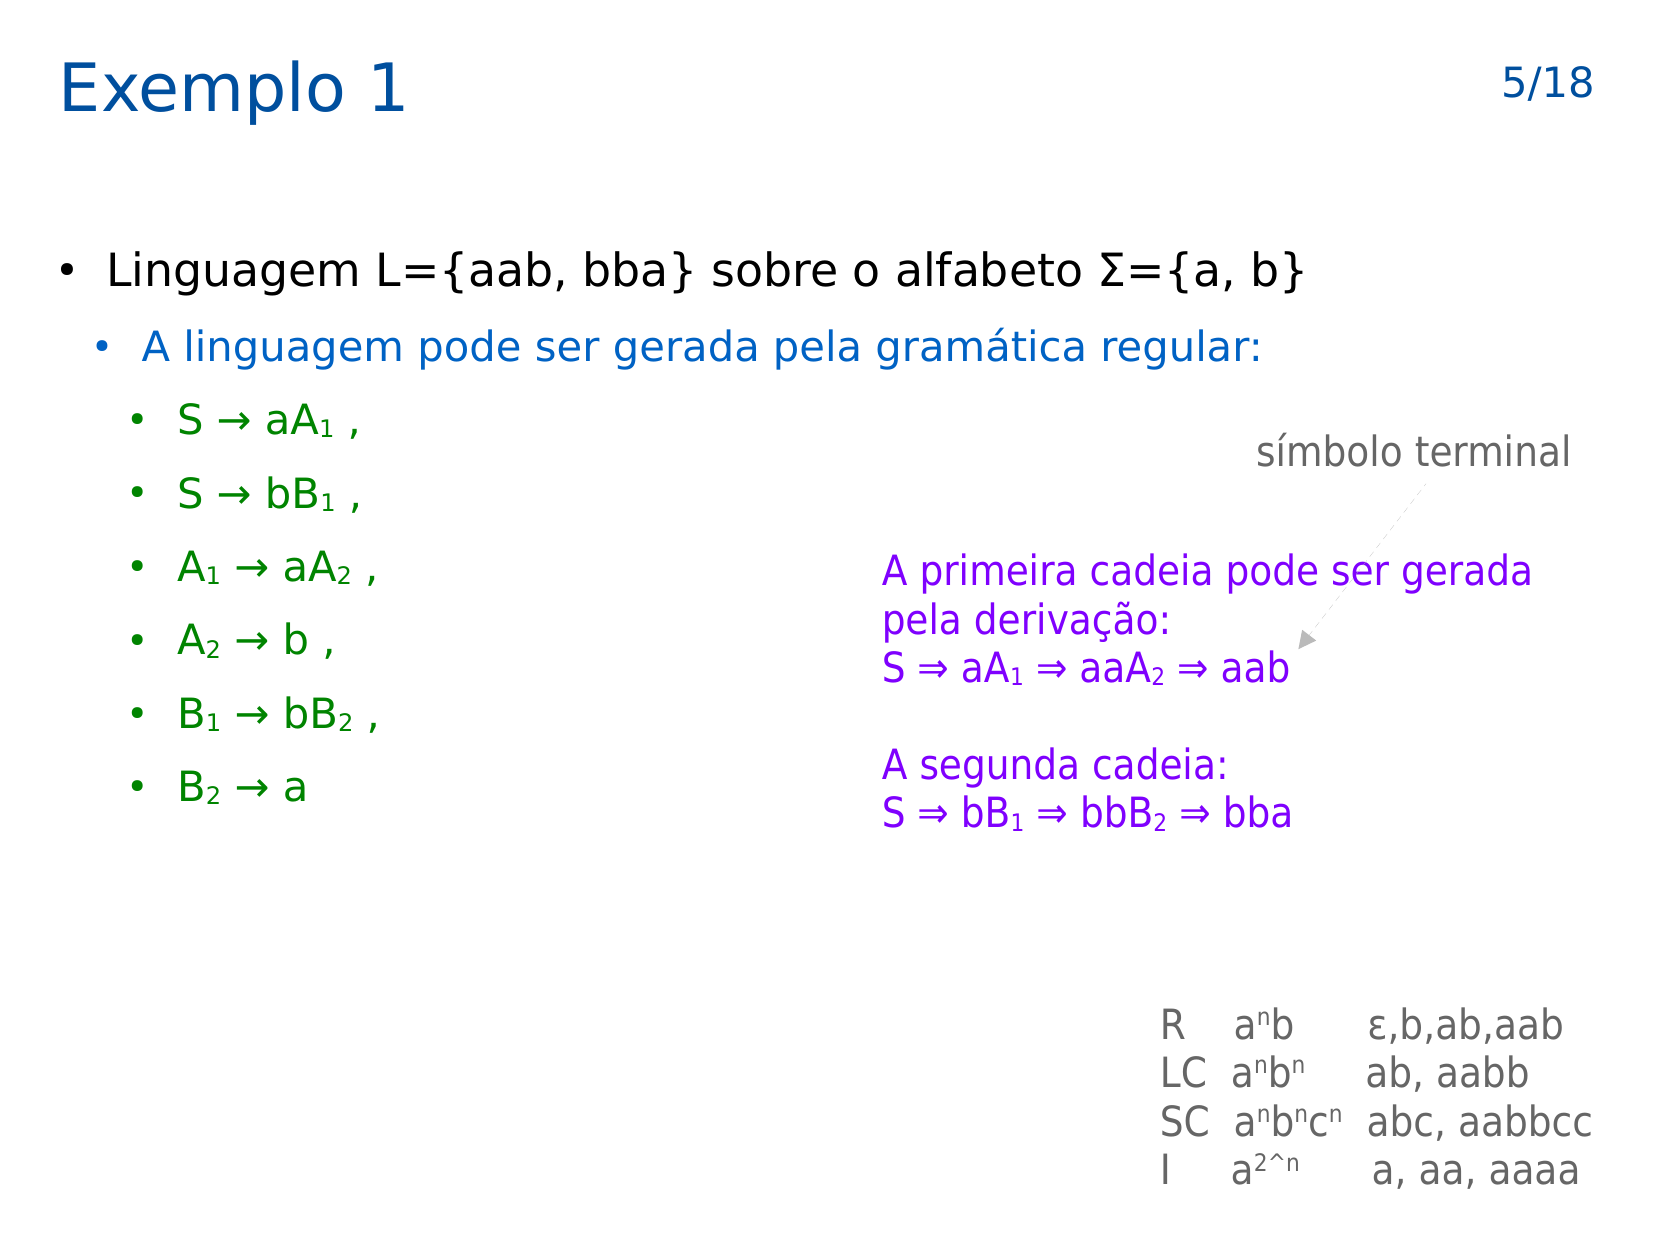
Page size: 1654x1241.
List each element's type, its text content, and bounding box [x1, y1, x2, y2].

text_box R anb ε,b,ab,aab LC anbn ab, aabb SC anbncn abc, aabbcc I a2^n a, aa, aaaa [1145, 993, 1615, 1236]
list Linguagem L={aab, bba} sobre o alfabeto Σ={a, b} A linguagem pode ser gerada pela gramática regular: S → aA1 , S → bB1 , A1 → aA2 , A2 → b , B1 → bB2 , B2 → a [59, 236, 1595, 1211]
text_box A primeira cadeia pode ser gerada pela derivação: S ⇒ aA1 ⇒ aaA2 ⇒ aab A segunda cadeia: S ⇒ bB1 ⇒ bbB2 ⇒ bba [867, 539, 1586, 846]
title Exemplo 1 [59, 29, 1625, 148]
text_box símbolo terminal [1241, 420, 1587, 484]
